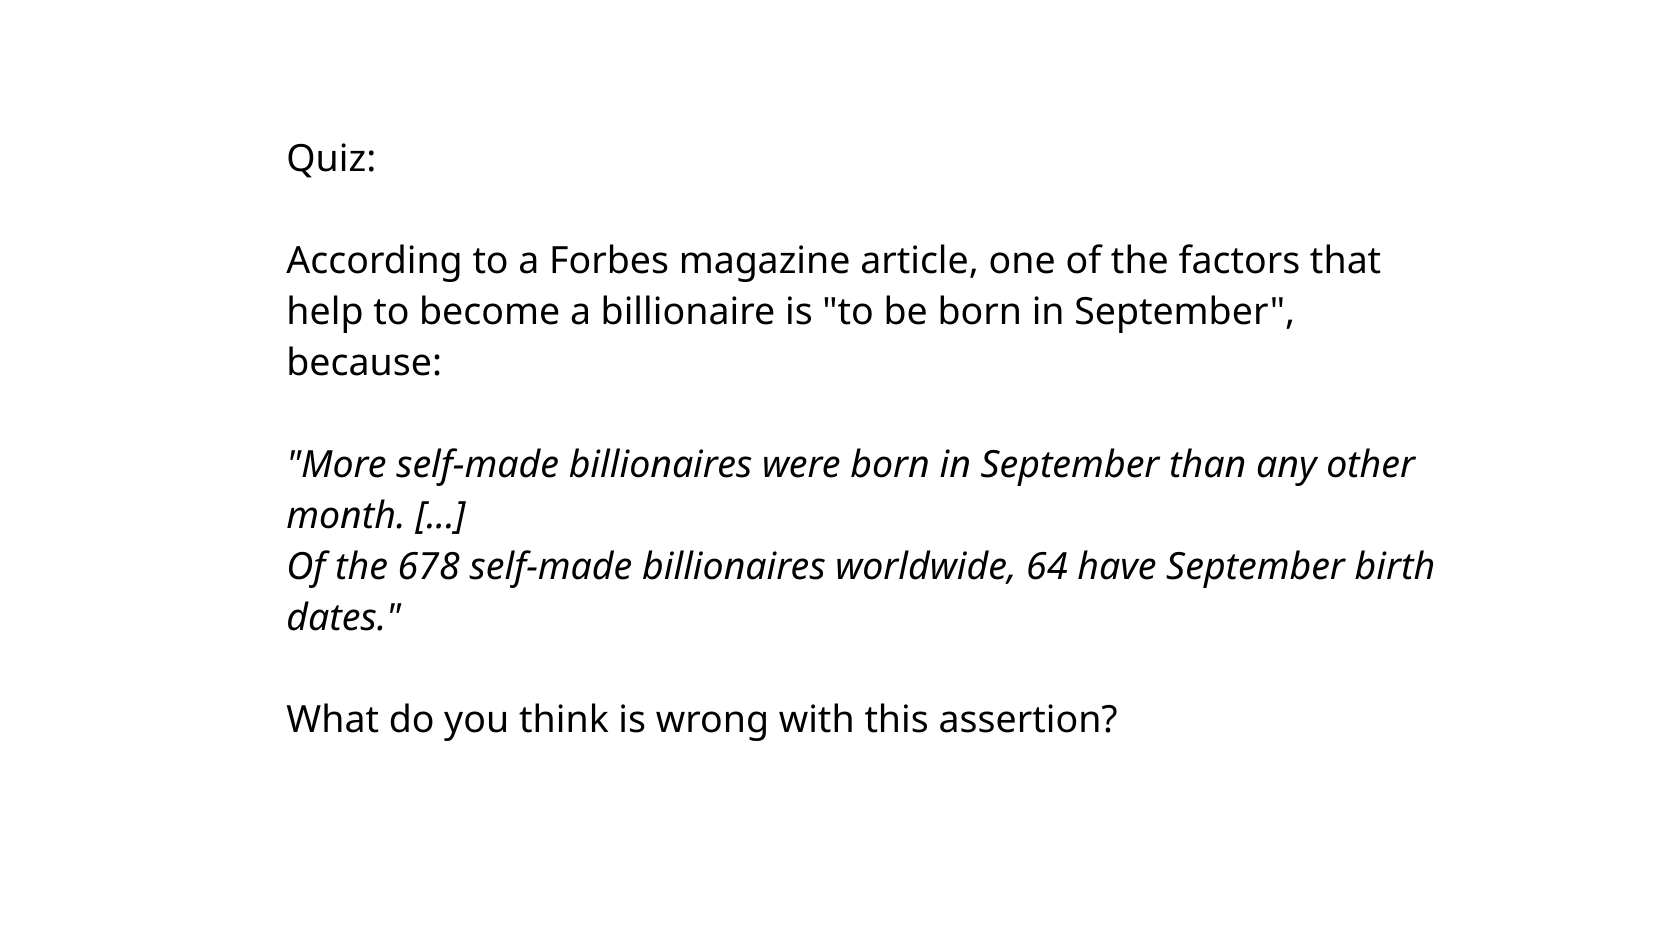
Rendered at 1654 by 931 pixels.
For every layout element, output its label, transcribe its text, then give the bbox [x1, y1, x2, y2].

text_box Quiz: According to a Forbes magazine article, one of the factors that help to become a billionaire is "to be born in September", because: "More self-made billionaires were born in September than any other month. [...] Of the 678 self-made billionaires worldwide, 64 have September birth dates." What do you think is wrong with this assertion? [271, 124, 1453, 725]
